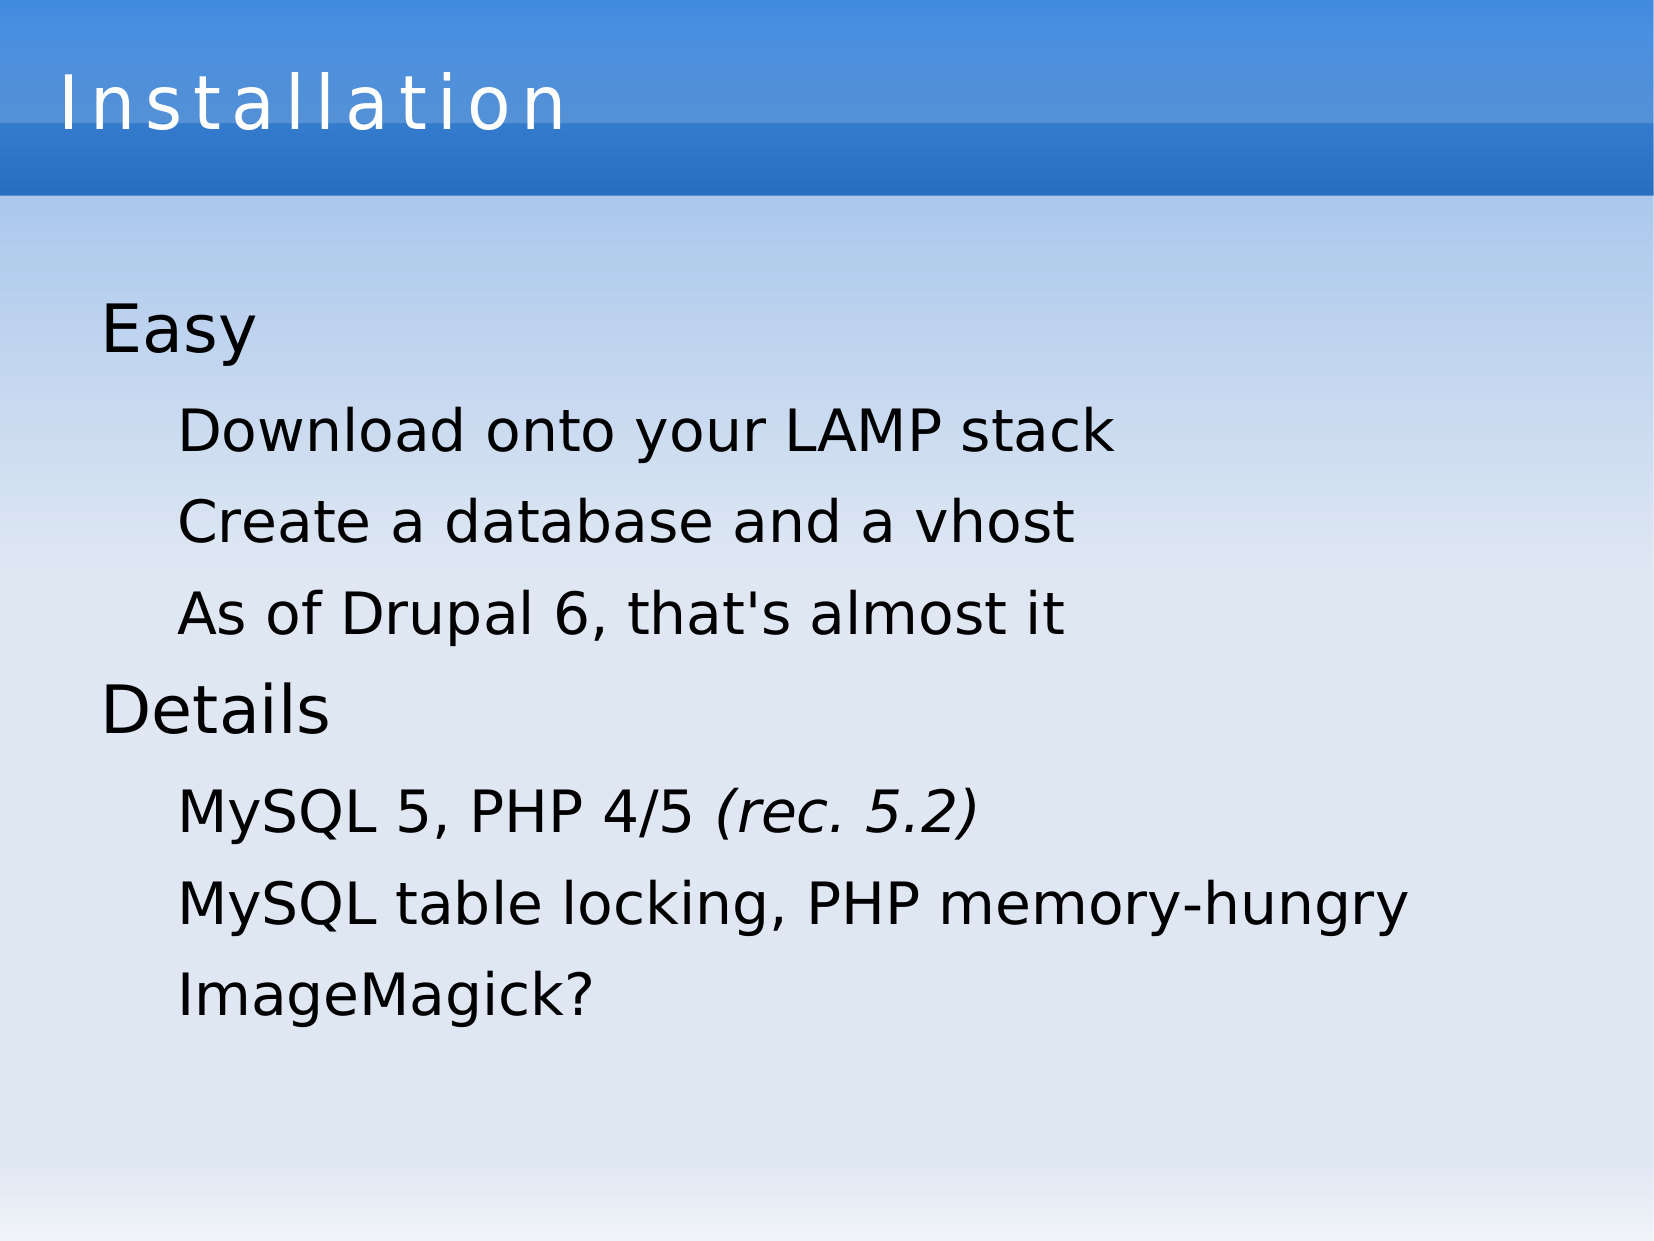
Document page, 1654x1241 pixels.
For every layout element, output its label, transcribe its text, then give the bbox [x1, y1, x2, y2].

picture [0, 0, 1654, 1241]
title Installation [59, 36, 1270, 171]
list Easy Download onto your LAMP stack Create a database and a vhost As of Drupal 6, that's almost it Details MySQL 5, PHP 4/5 (rec. 5.2) MySQL table locking, PHP memory-hungry ImageMagick? [82, 290, 1571, 1094]
